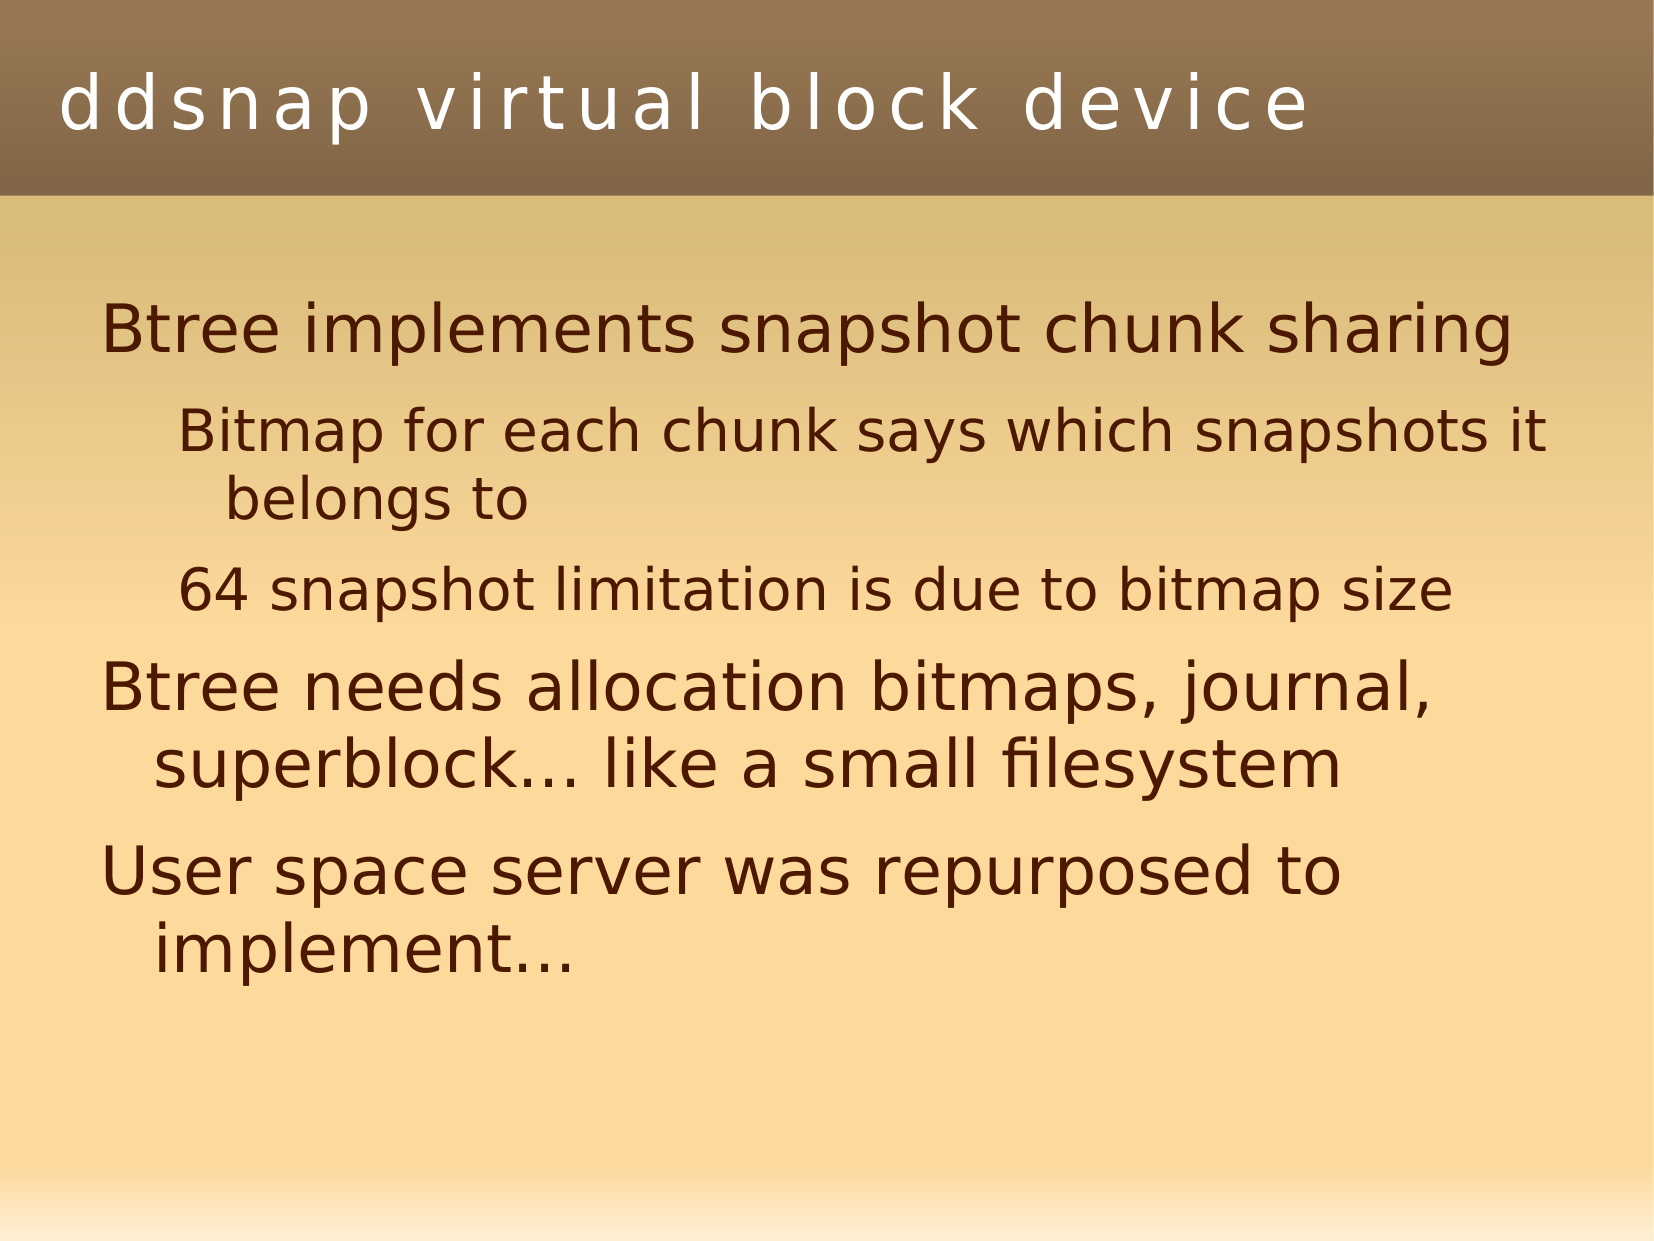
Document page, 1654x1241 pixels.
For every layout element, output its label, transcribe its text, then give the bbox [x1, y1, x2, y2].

picture [0, 0, 1654, 1241]
list Btree implements snapshot chunk sharing Bitmap for each chunk says which snapshots it belongs to 64 snapshot limitation is due to bitmap size Btree needs allocation bitmaps, journal, superblock... like a small filesystem User space server was repurposed to implement... [82, 290, 1571, 1109]
title ddsnap virtual block device [59, 29, 1595, 178]
